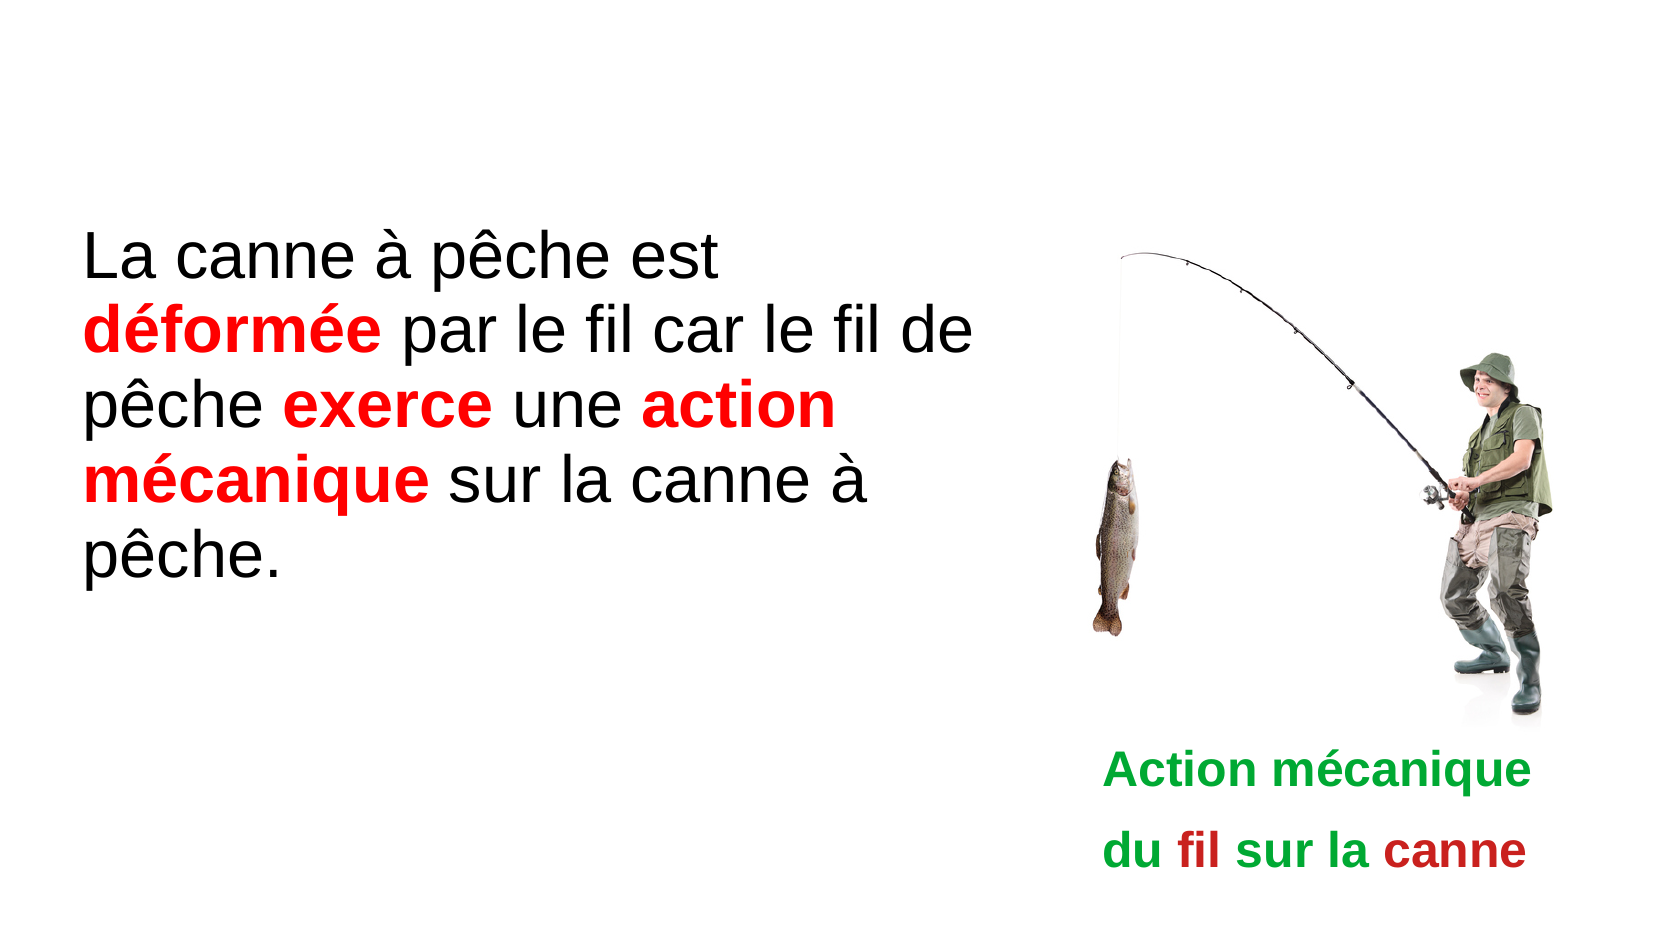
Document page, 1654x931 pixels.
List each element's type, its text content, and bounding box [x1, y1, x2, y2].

list La canne à pêche est déformée par le fil car le fil de pêche exerce une action mécanique sur la canne à pêche. [82, 217, 976, 758]
picture [1014, 216, 1573, 737]
text_box Action mécanique du fil sur la canne [1087, 734, 1576, 886]
